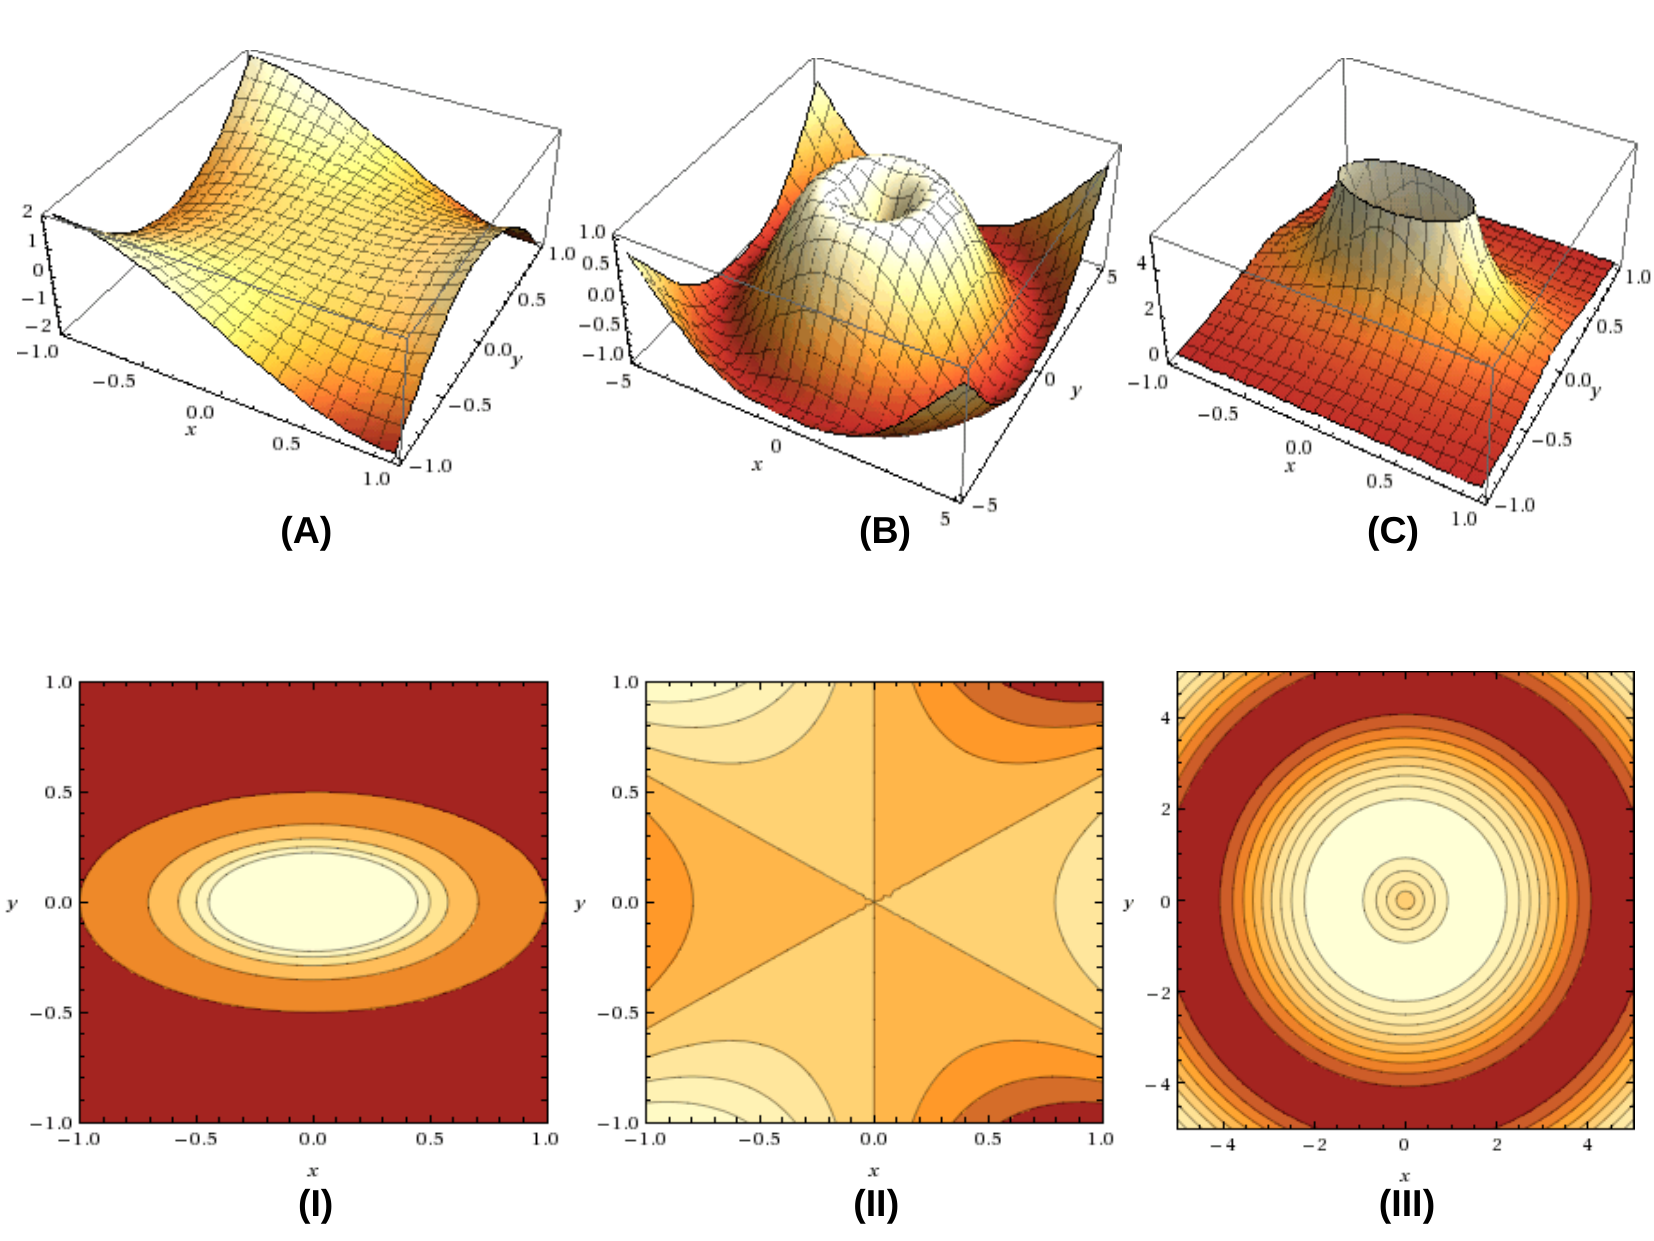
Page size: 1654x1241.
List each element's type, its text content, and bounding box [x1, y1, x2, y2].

text_box (II) [838, 1175, 957, 1233]
text_box (A) [265, 501, 384, 559]
picture [1122, 671, 1635, 1188]
text_box (B) [844, 501, 963, 559]
text_box (C) [1352, 501, 1471, 559]
text_box (III) [1364, 1175, 1483, 1233]
picture [5, 671, 562, 1182]
picture [1127, 58, 1654, 532]
text_box (I) [283, 1175, 402, 1233]
picture [573, 671, 1117, 1182]
picture [17, 50, 1122, 532]
